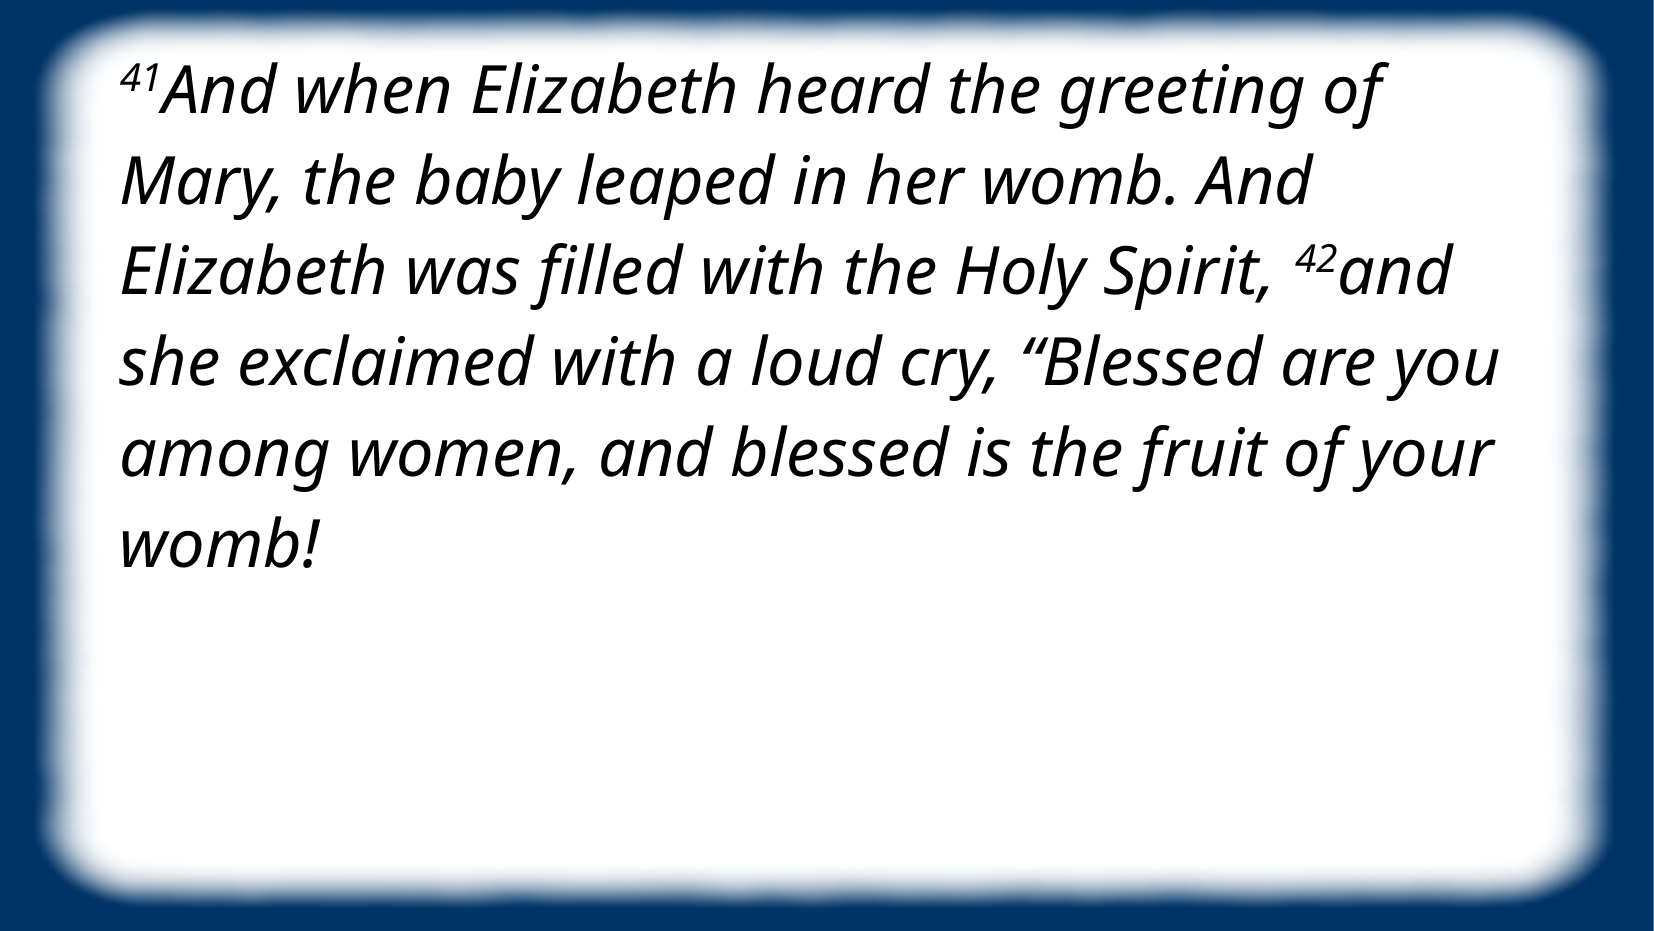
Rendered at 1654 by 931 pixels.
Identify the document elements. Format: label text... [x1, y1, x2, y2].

text_box 41And when Elizabeth heard the greeting of Mary, the baby leaped in her womb. And Elizabeth was filled with the Holy Spirit, 42and she exclaimed with a loud cry, “Blessed are you among women, and blessed is the fruit of your womb! [105, 34, 1546, 583]
picture [0, 0, 1654, 931]
